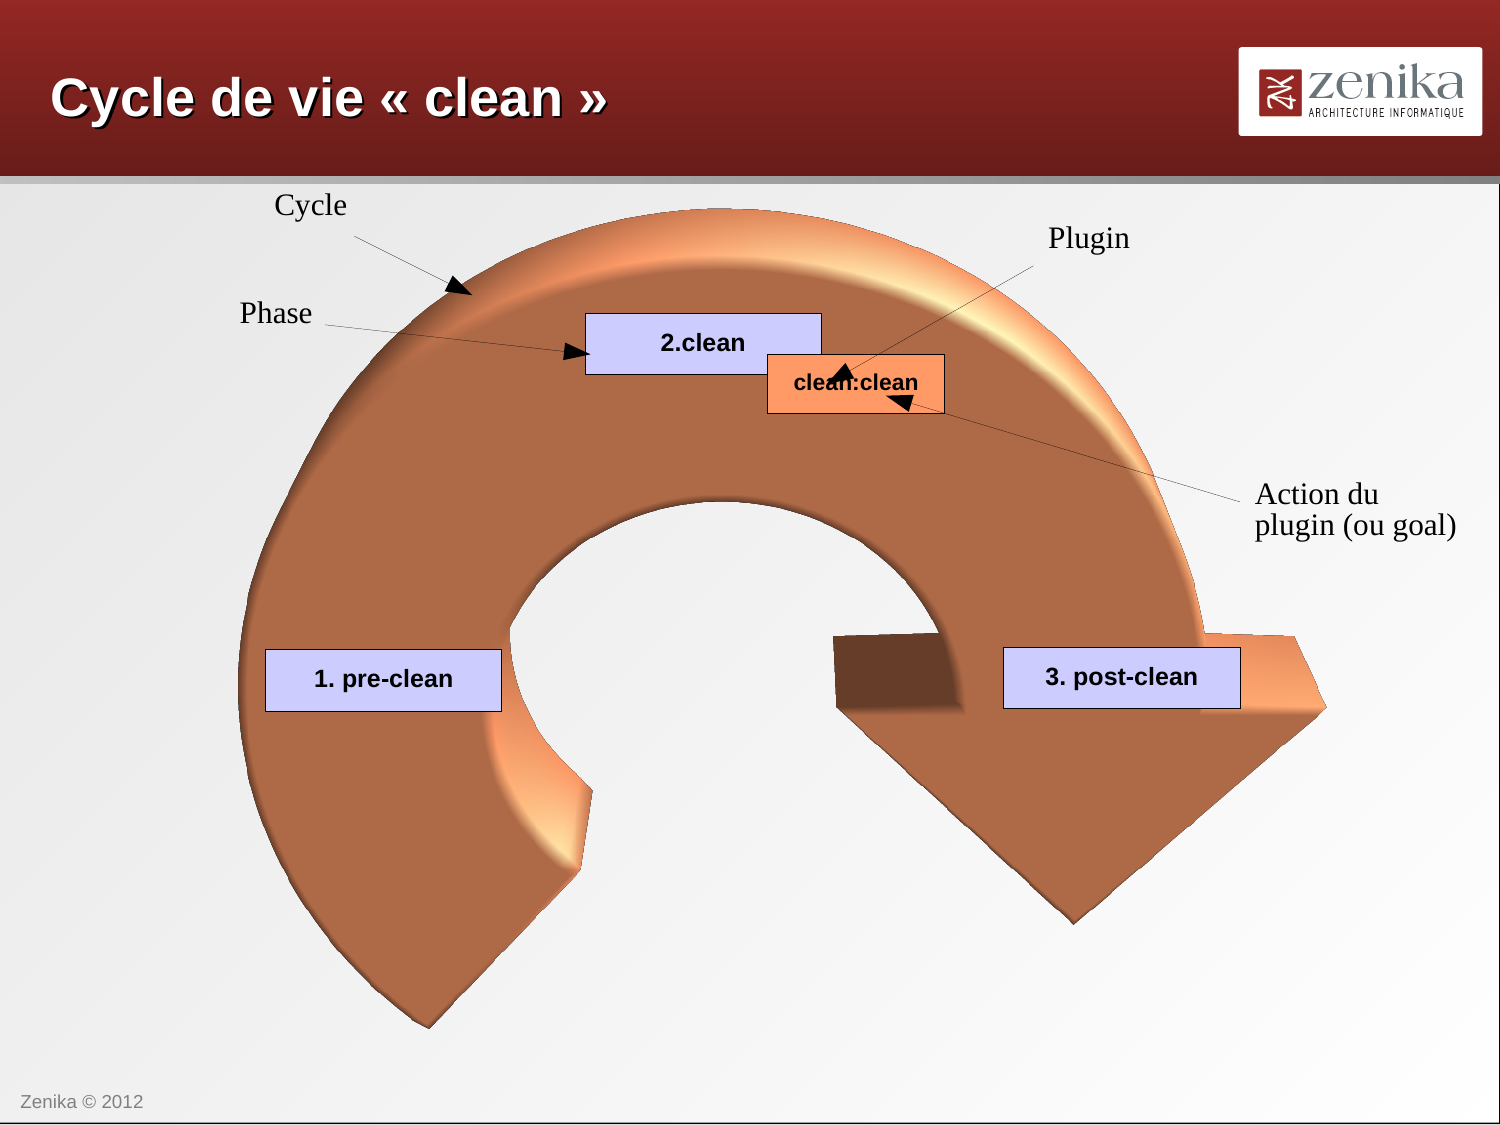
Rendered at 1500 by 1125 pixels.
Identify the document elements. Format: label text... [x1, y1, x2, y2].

text_box clean:clean [767, 354, 945, 414]
text_box 2.clean [585, 313, 822, 375]
text_box 1. pre-clean [265, 649, 502, 712]
text_box Cycle [259, 183, 437, 234]
text_box Action du plugin (ou goal) [1239, 472, 1477, 593]
title Cycle de vie « clean » [50, 15, 1206, 180]
picture [1257, 58, 1464, 125]
text_box Plugin [1033, 216, 1211, 267]
text_box Phase [224, 291, 402, 342]
text_box 3. post-clean [1003, 647, 1241, 709]
